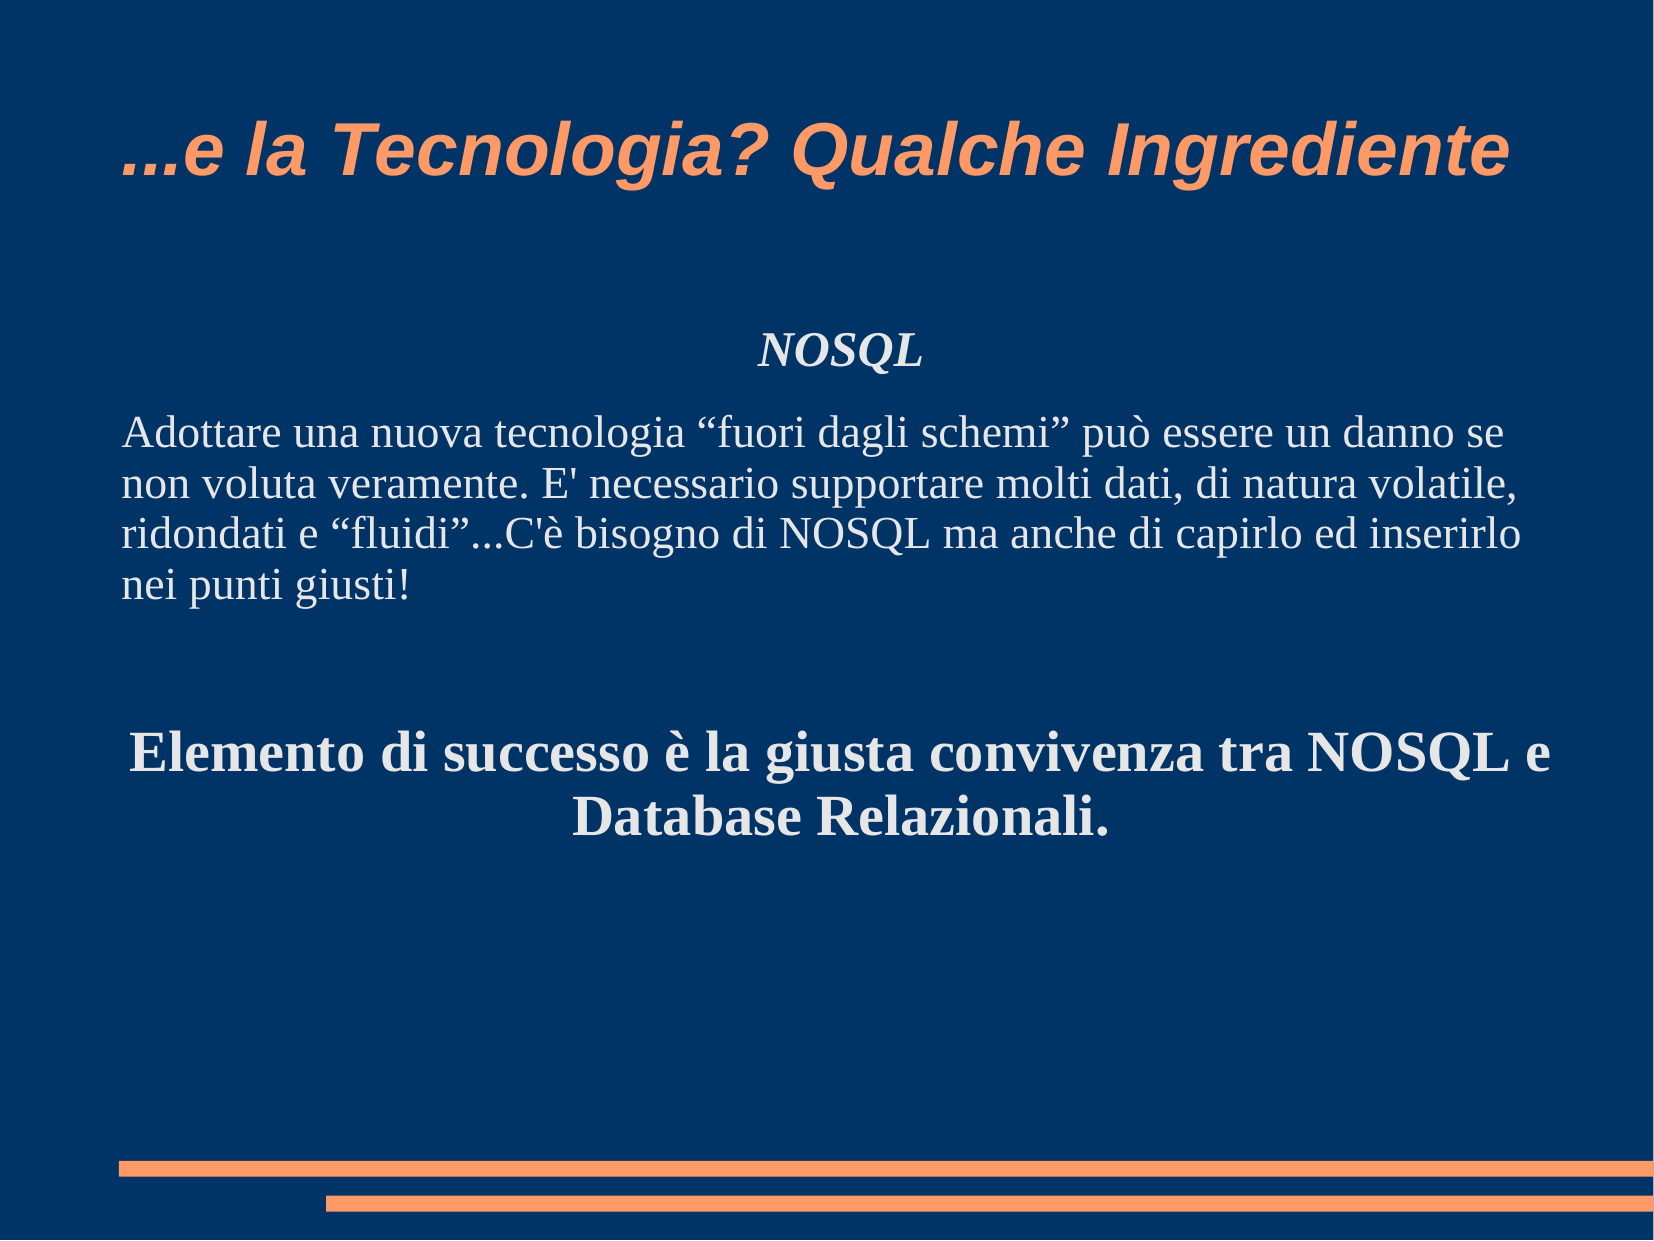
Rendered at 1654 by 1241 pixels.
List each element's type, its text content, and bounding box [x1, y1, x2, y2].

title ...e la Tecnologia? Qualche Ingrediente [121, 46, 1534, 254]
list NOSQL Adottare una nuova tecnologia “fuori dagli schemi” può essere un danno se non voluta veramente. E' necessario supportare molti dati, di natura volatile, ridondati e “fluidi”...C'è bisogno di NOSQL ma anche di capirlo ed inserirlo nei punti giusti! Elemento di successo è la giusta convivenza tra NOSQL e Database Relazionali. [121, 322, 1561, 1132]
